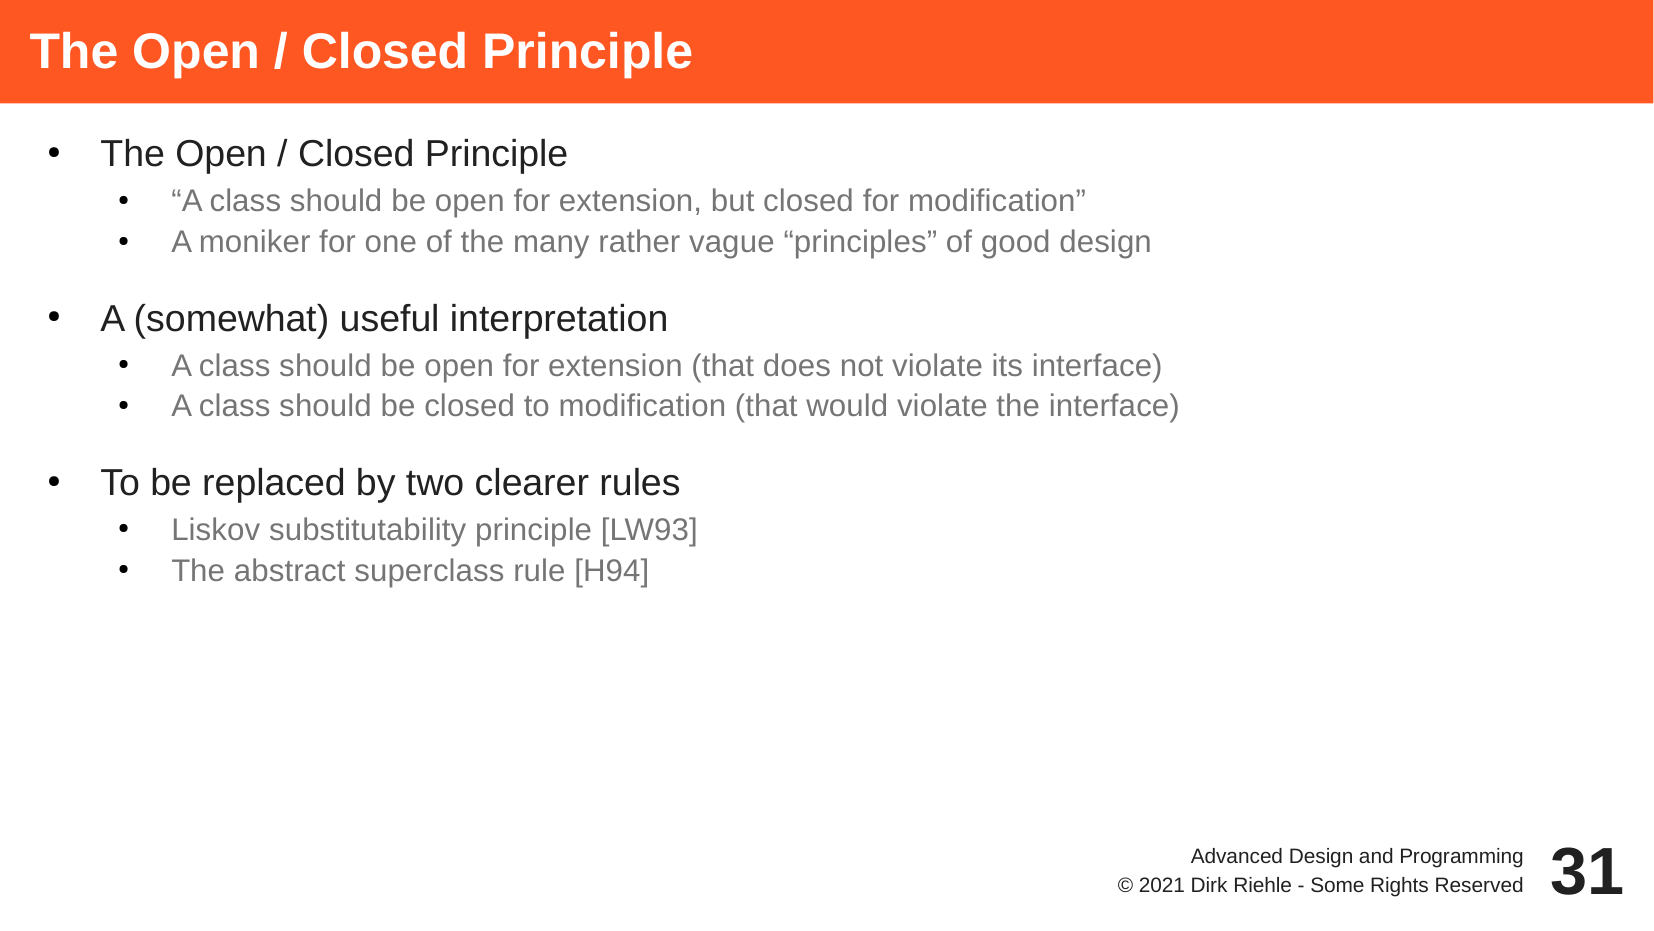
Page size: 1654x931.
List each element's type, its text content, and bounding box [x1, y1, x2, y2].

list The Open / Closed Principle “A class should be open for extension, but closed for modification” A moniker for one of the many rather vague “principles” of good design A (somewhat) useful interpretation A class should be open for extension (that does not violate its interface) A class should be closed to modification (that would violate the interface) To be replaced by two clearer rules Liskov substitutability principle [LW93] The abstract superclass rule [H94] [29, 132, 1625, 813]
title The Open / Closed Principle [0, 0, 1654, 104]
